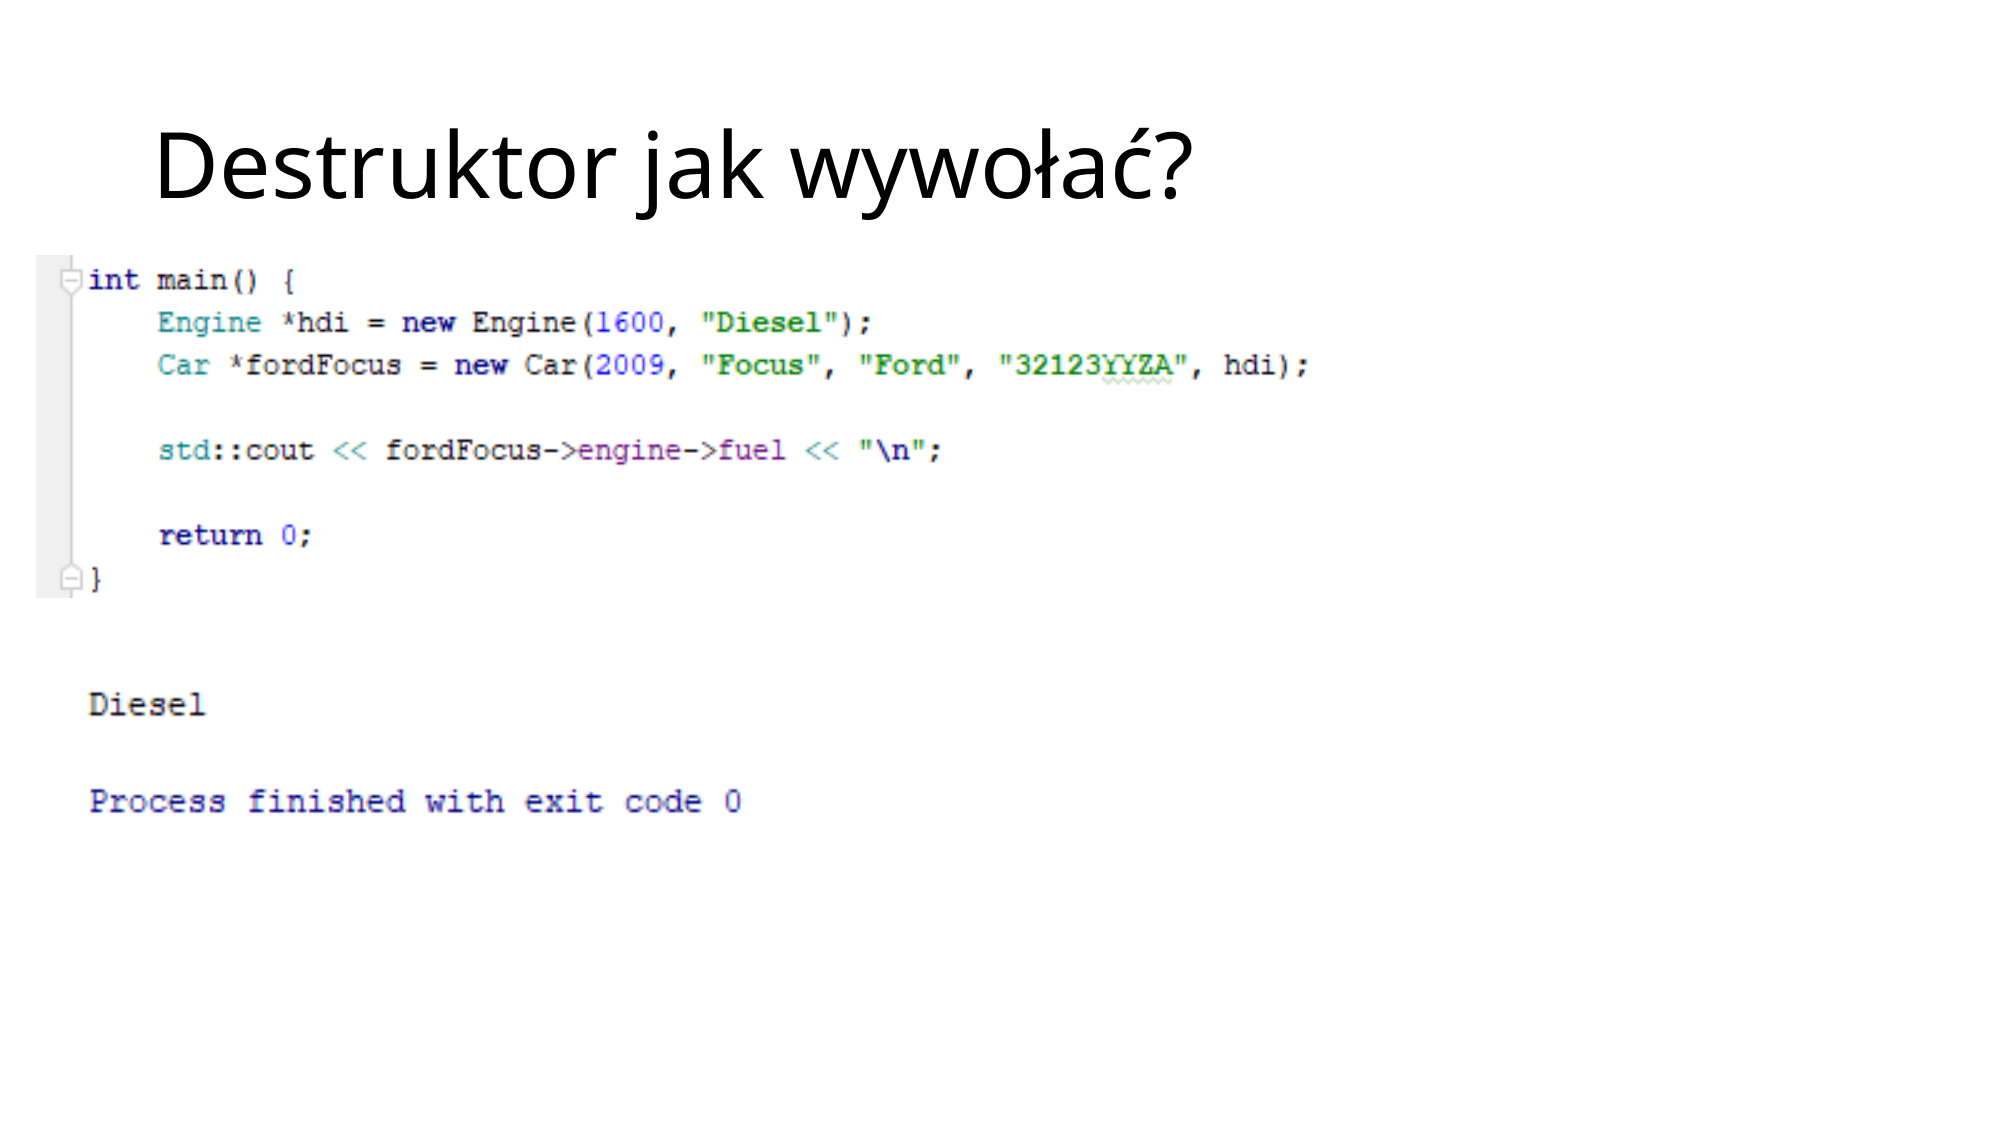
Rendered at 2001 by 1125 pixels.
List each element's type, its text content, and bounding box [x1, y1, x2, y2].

picture [36, 255, 1330, 598]
title Destruktor jak wywołać? [137, 59, 1863, 278]
picture [55, 685, 877, 853]
